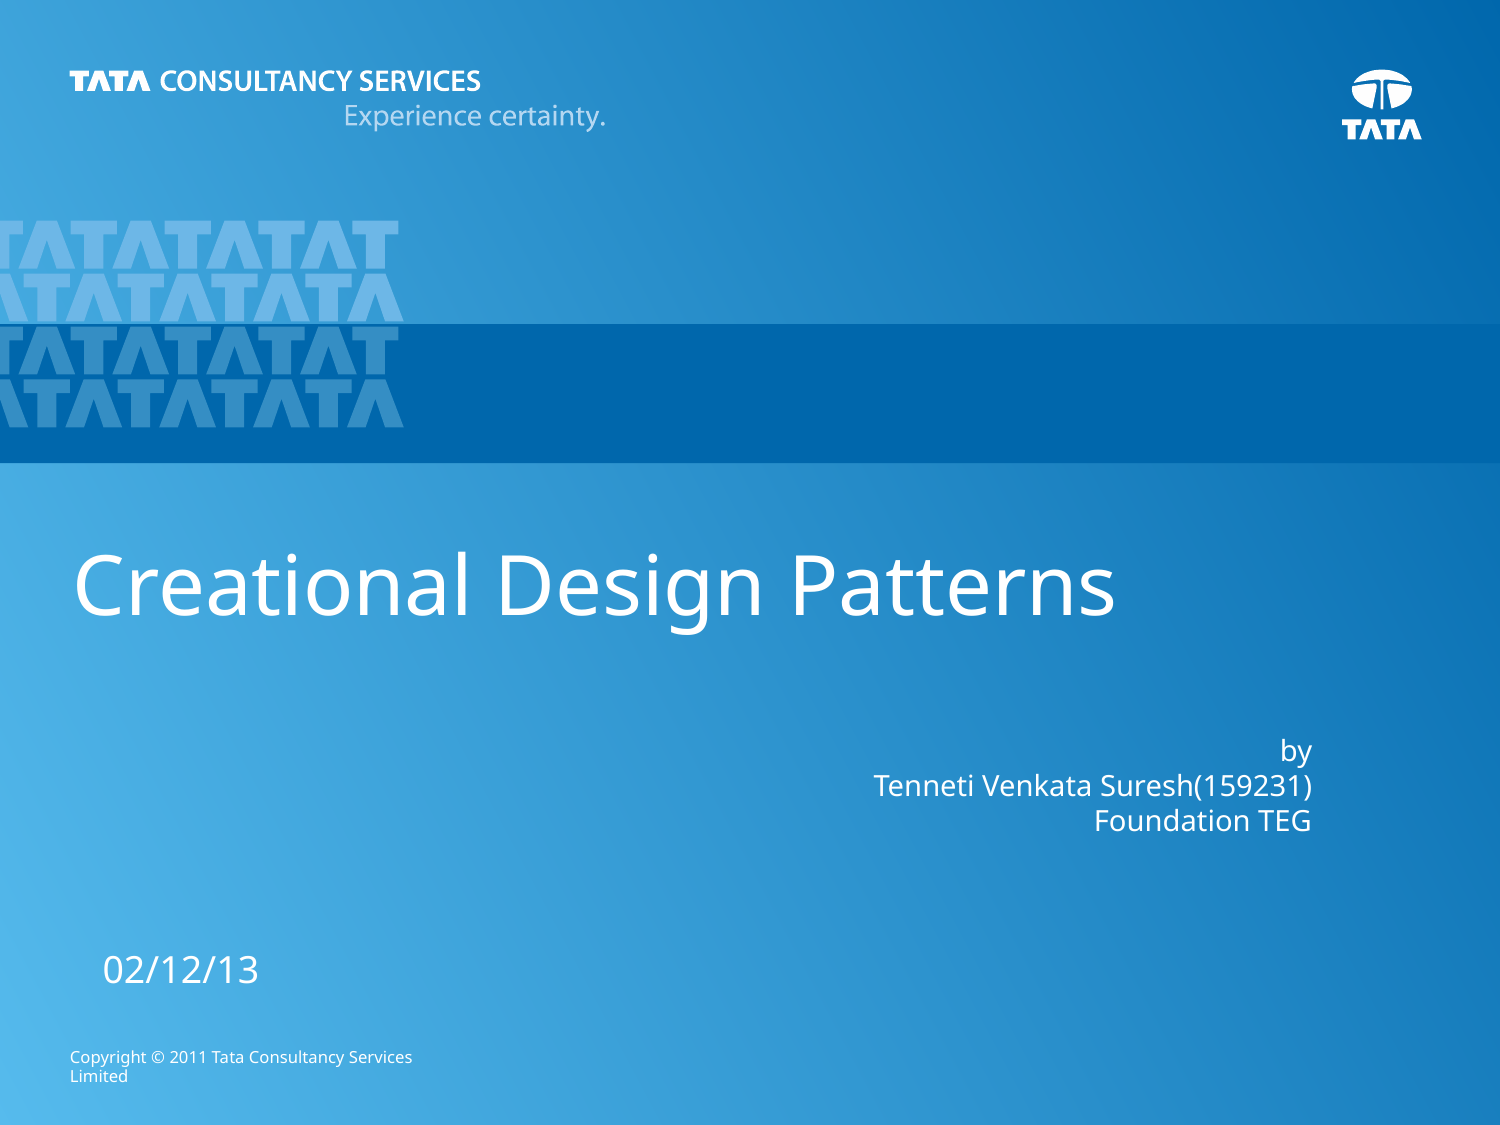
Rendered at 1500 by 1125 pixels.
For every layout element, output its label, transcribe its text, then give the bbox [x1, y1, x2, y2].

text_box 02/12/13 [102, 945, 260, 997]
title Creational Design Patterns [58, 525, 1334, 625]
subtitle by Tenneti Venkata Suresh(159231) Foundation TEG [50, 725, 1328, 851]
